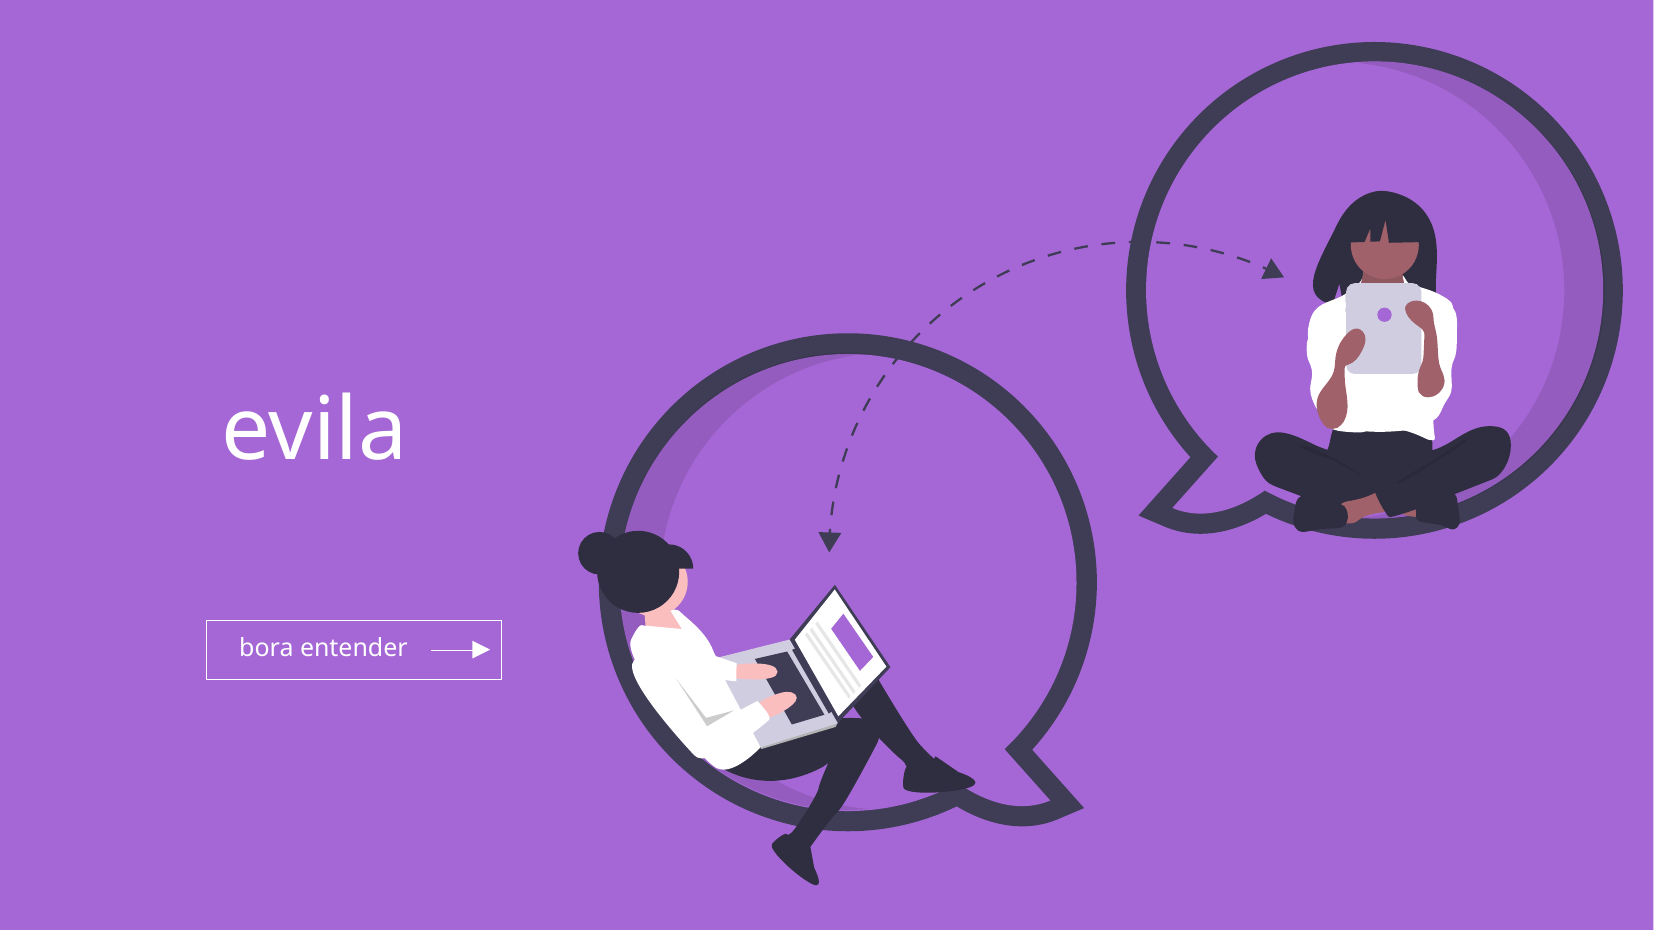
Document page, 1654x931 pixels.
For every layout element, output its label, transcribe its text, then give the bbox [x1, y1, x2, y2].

text_box [206, 620, 502, 680]
picture [577, 40, 1625, 886]
text_box evila [206, 358, 473, 537]
text_box bora entender [224, 622, 461, 733]
